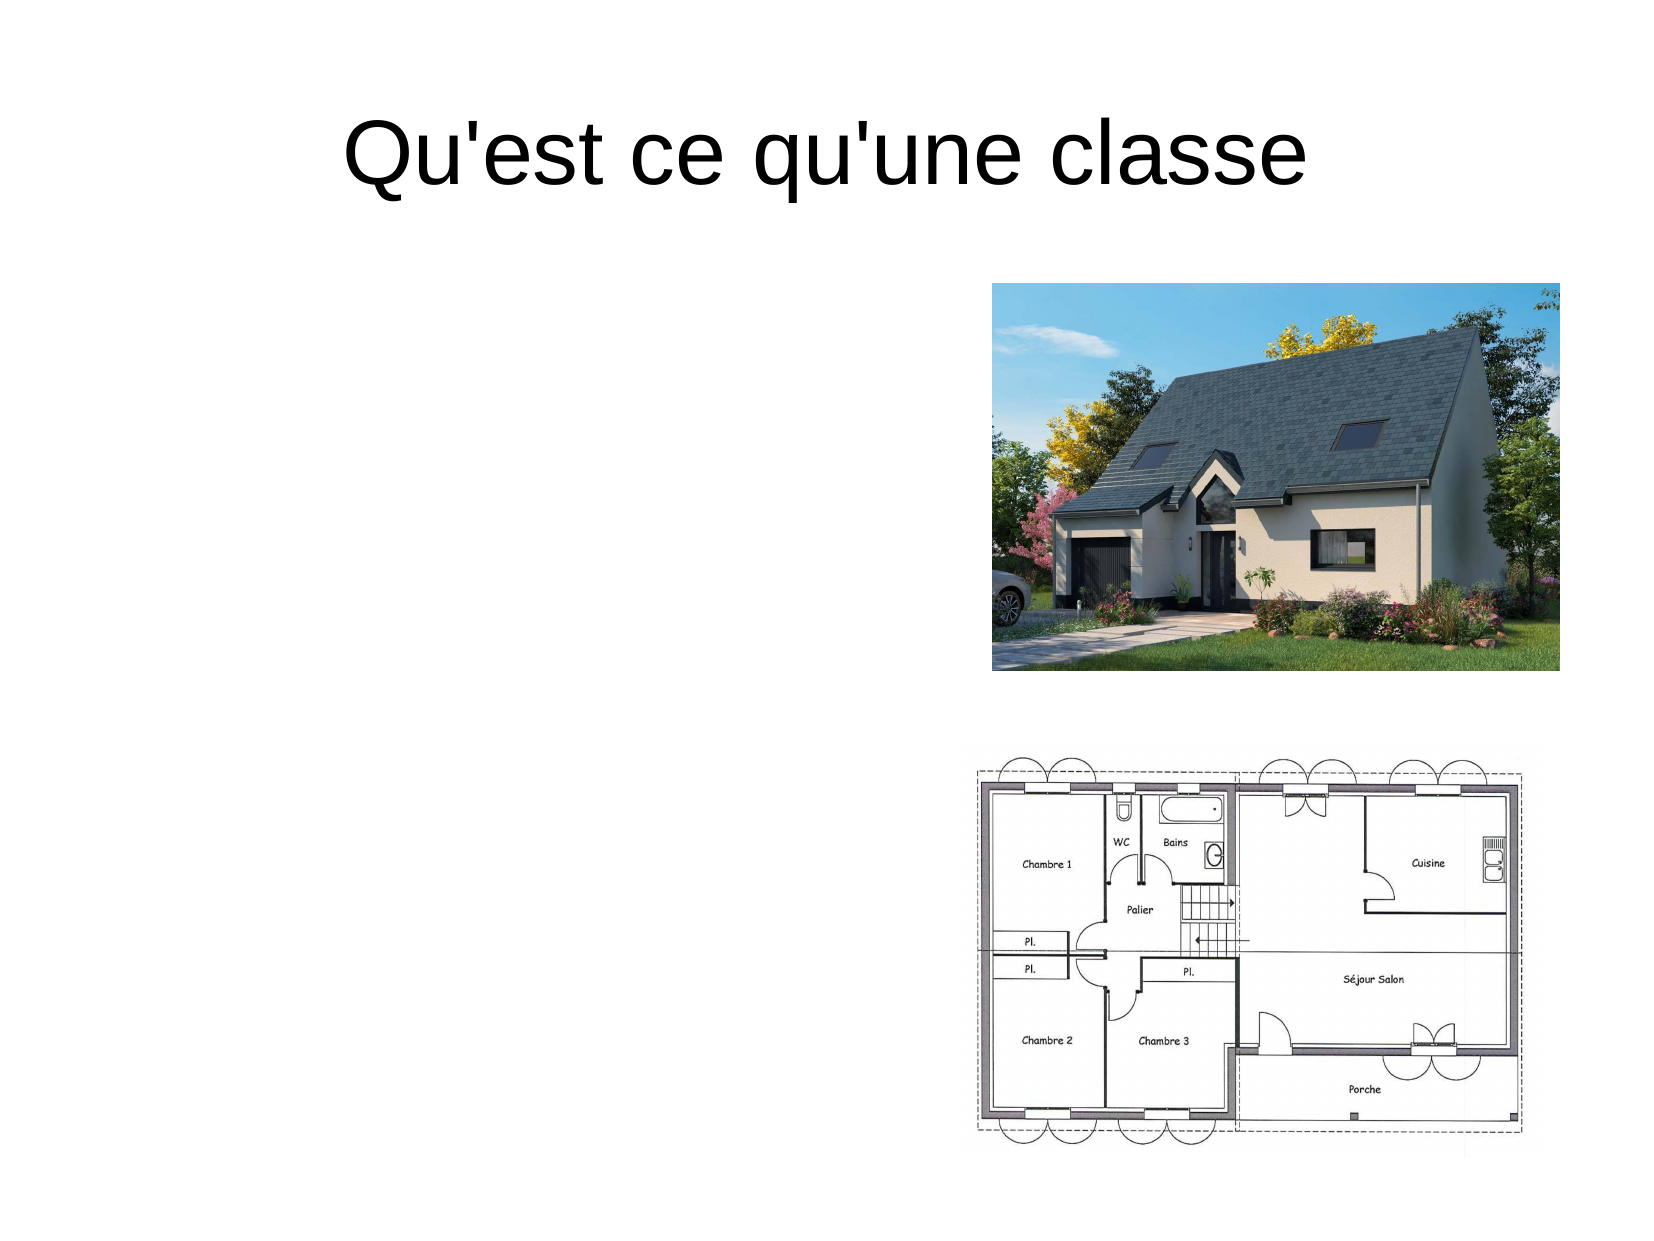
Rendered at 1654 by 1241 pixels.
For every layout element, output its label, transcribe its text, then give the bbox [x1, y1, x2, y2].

picture [956, 739, 1548, 1158]
picture [992, 283, 1560, 671]
title Qu'est ce qu'une classe [82, 49, 1571, 257]
